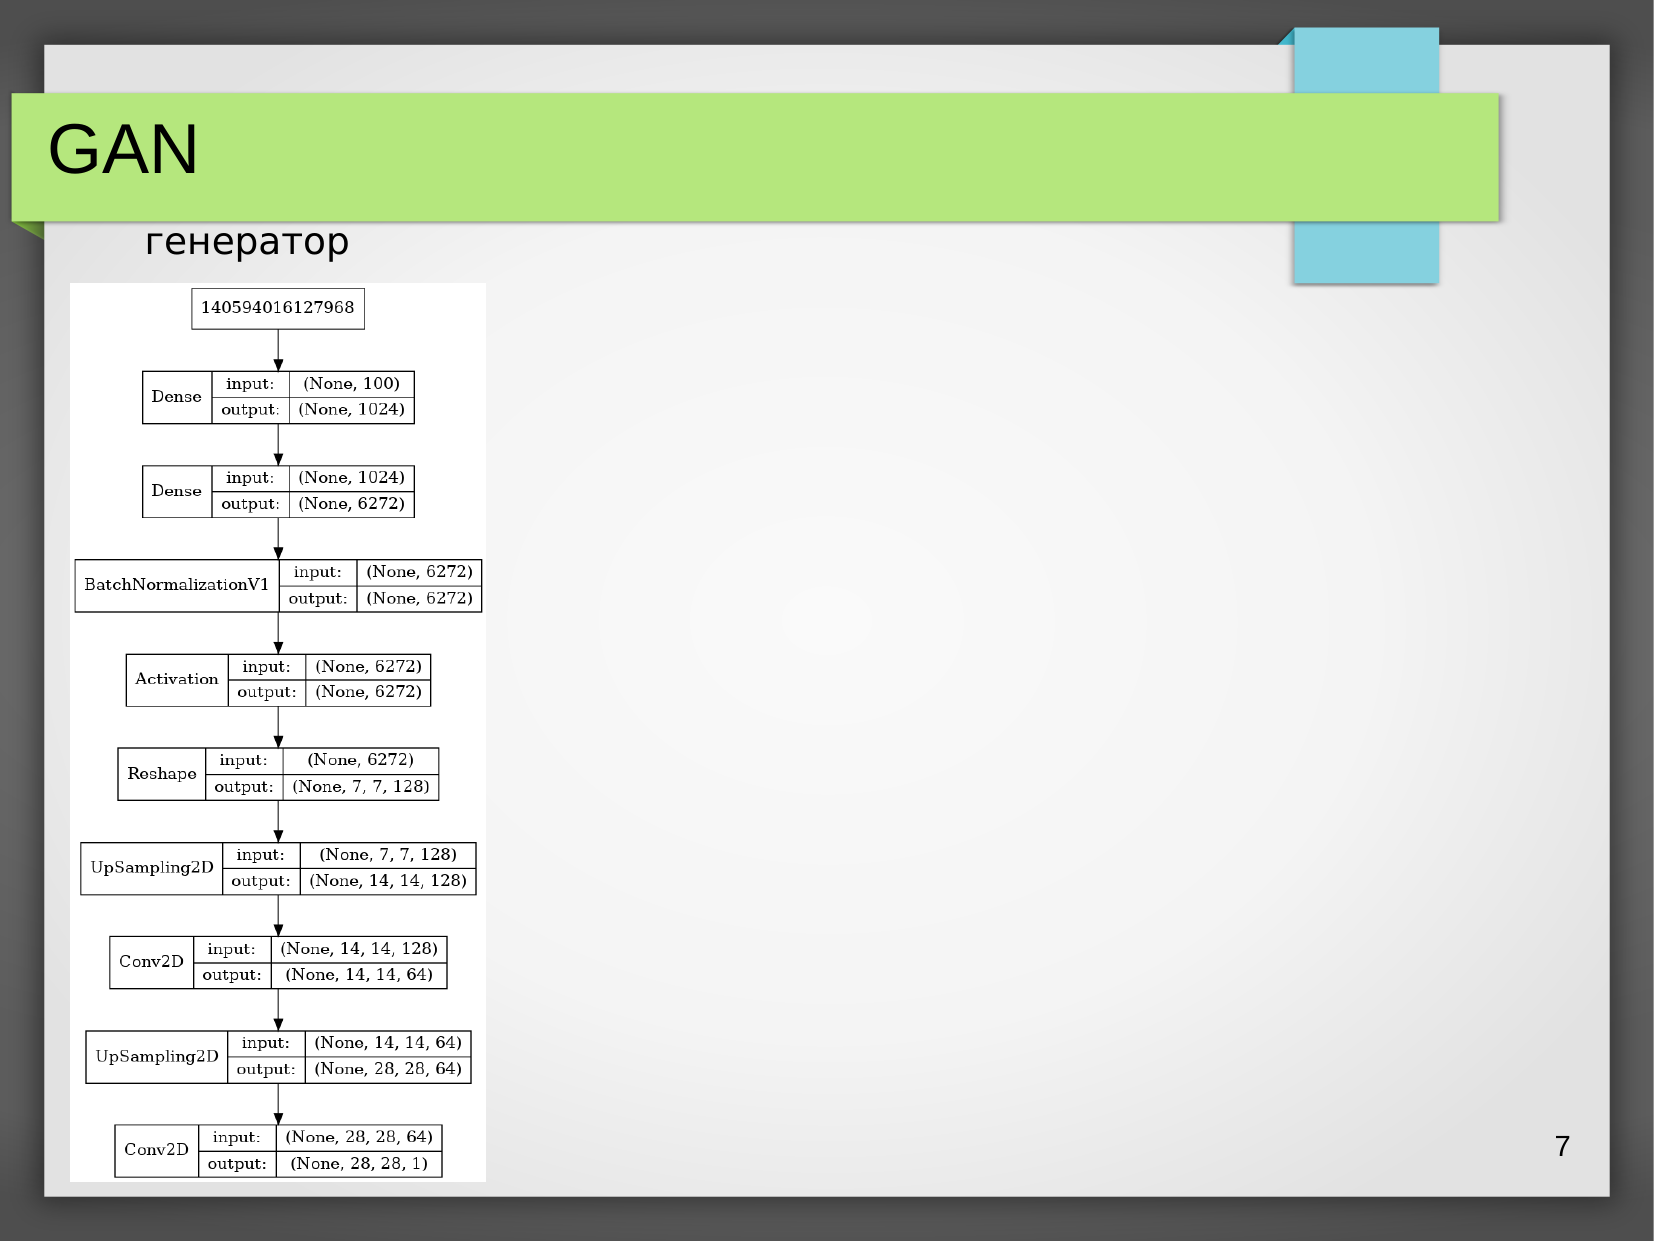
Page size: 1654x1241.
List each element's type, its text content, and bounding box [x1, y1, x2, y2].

picture [0, 0, 1654, 1241]
title GAN [47, 109, 1501, 189]
text_box генератор [129, 212, 1040, 271]
